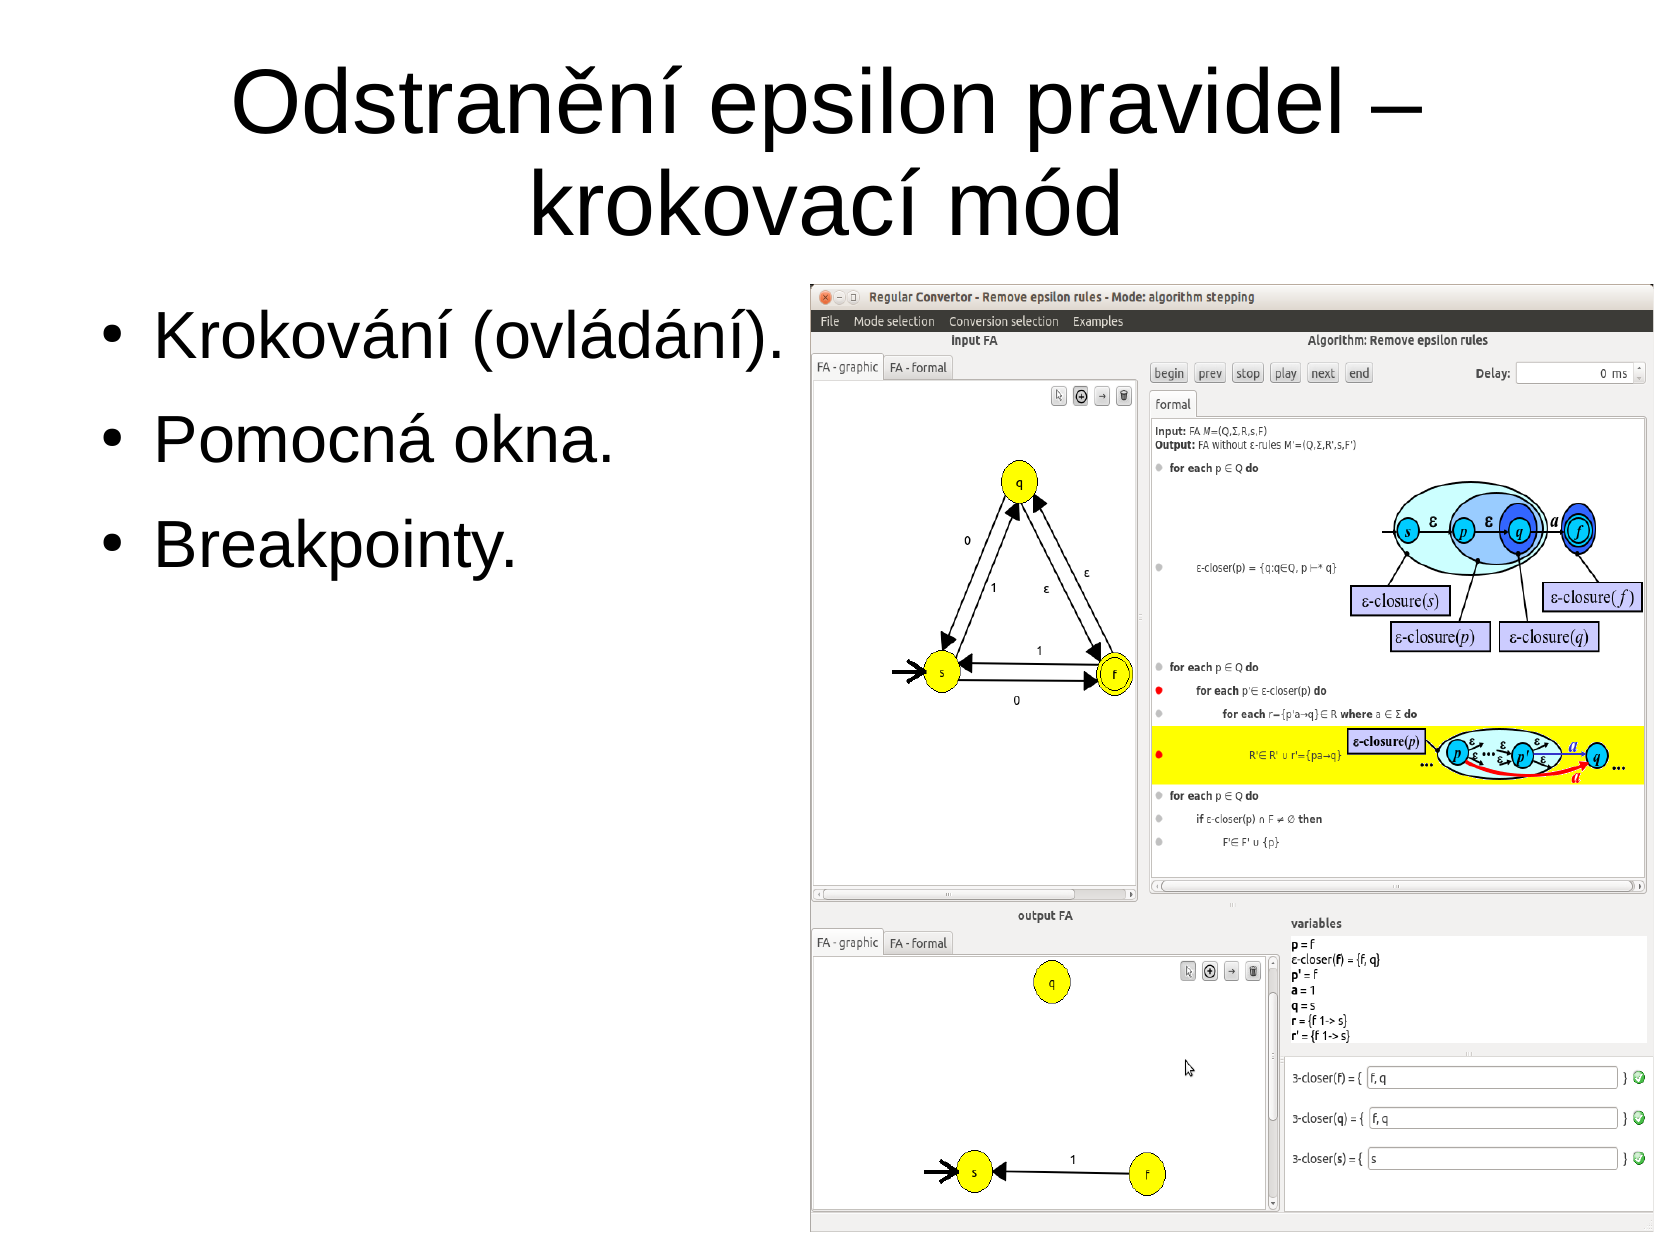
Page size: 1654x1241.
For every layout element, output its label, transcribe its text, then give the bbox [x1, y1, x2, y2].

title Odstranění epsilon pravidel – krokovací mód [82, 49, 1571, 257]
list Krokování (ovládání). Pomocná okna. Breakpointy. [82, 297, 809, 1002]
picture [810, 284, 1654, 1233]
